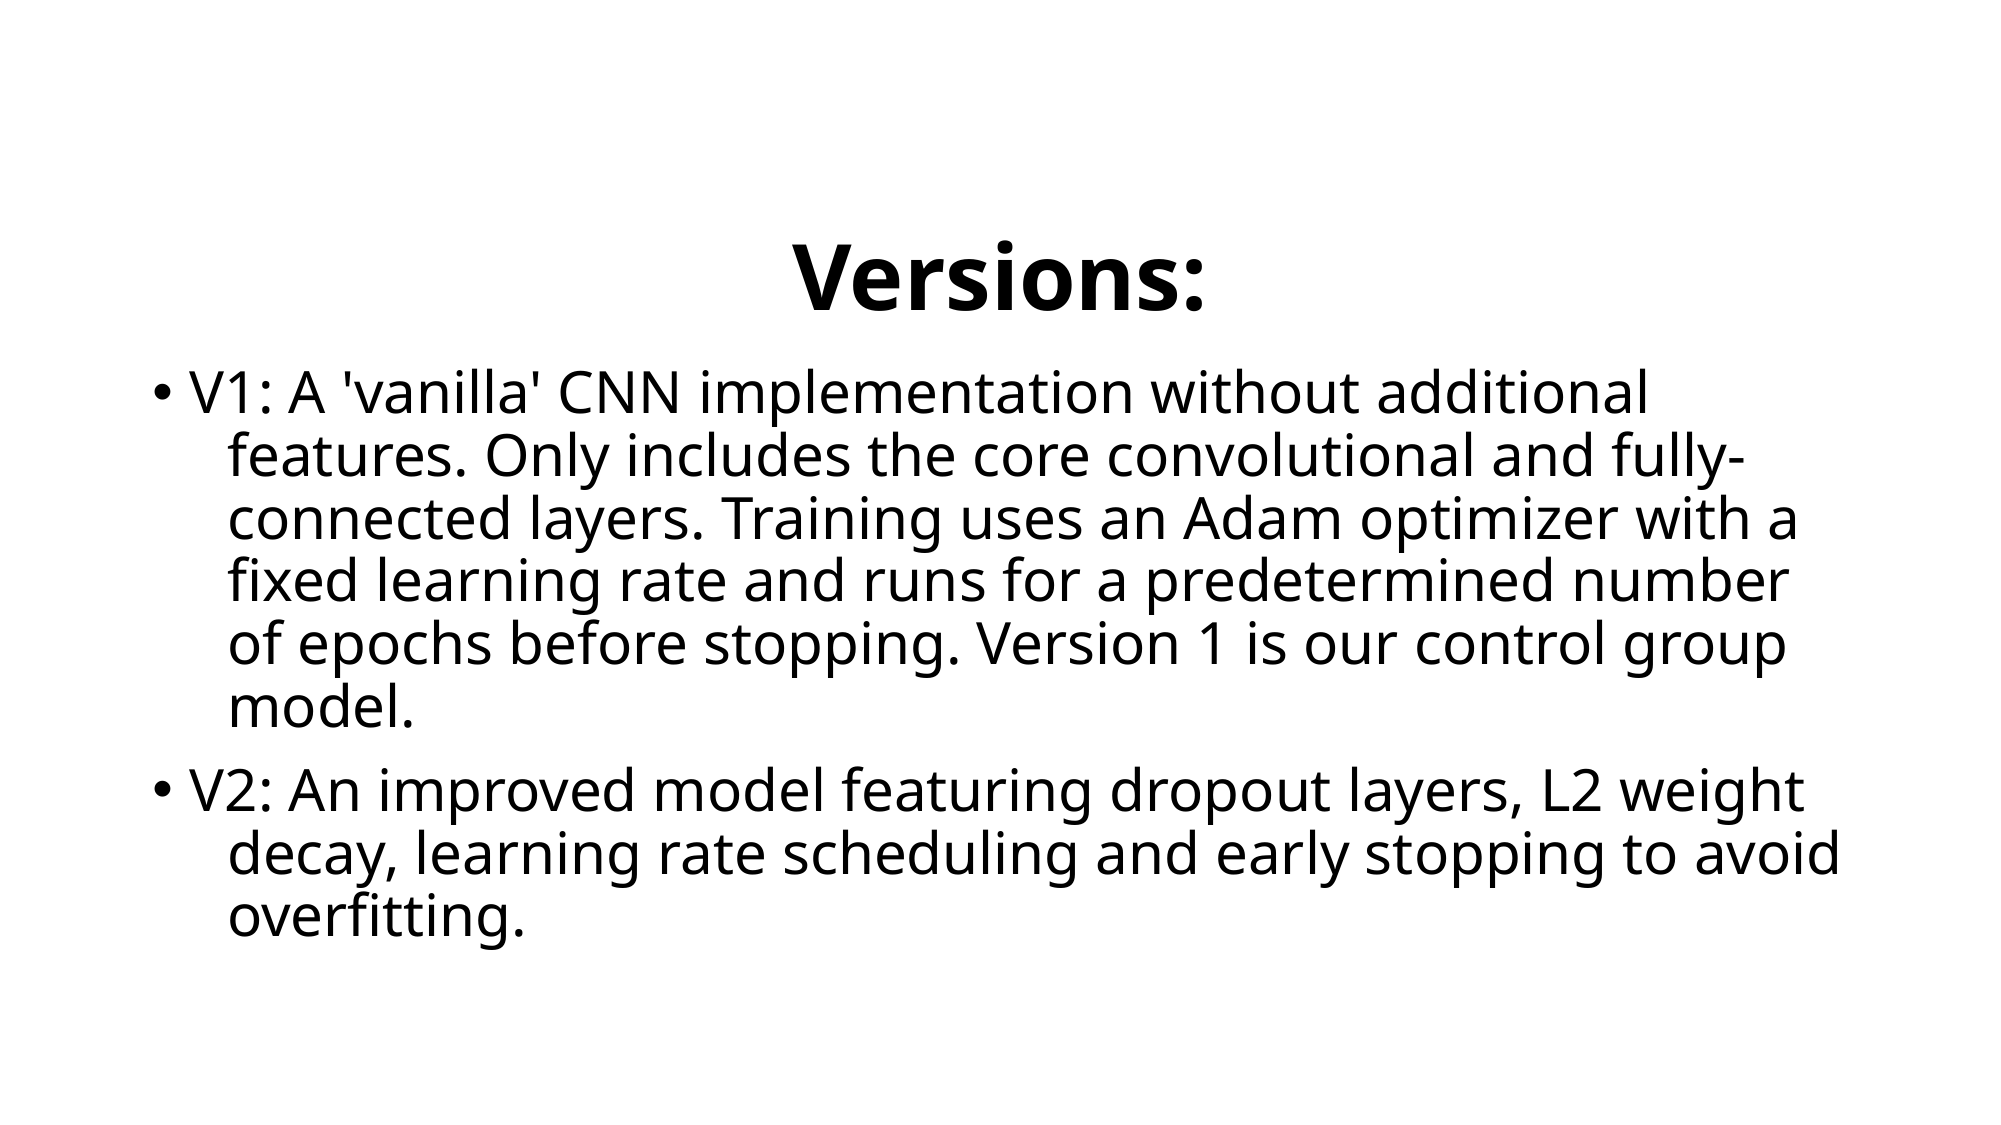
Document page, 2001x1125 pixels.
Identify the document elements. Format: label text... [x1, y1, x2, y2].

title Versions: [137, 172, 1863, 299]
list V1: A 'vanilla' CNN implementation without additional features. Only includes the core convolutional and fully-connected layers. Training uses an Adam optimizer with a fixed learning rate and runs for a predetermined number of epochs before stopping. Version 1 is our control group model. V2: An improved model featuring dropout layers, L2 weight decay, learning rate scheduling and early stopping to avoid overfitting. [137, 299, 1863, 1014]
